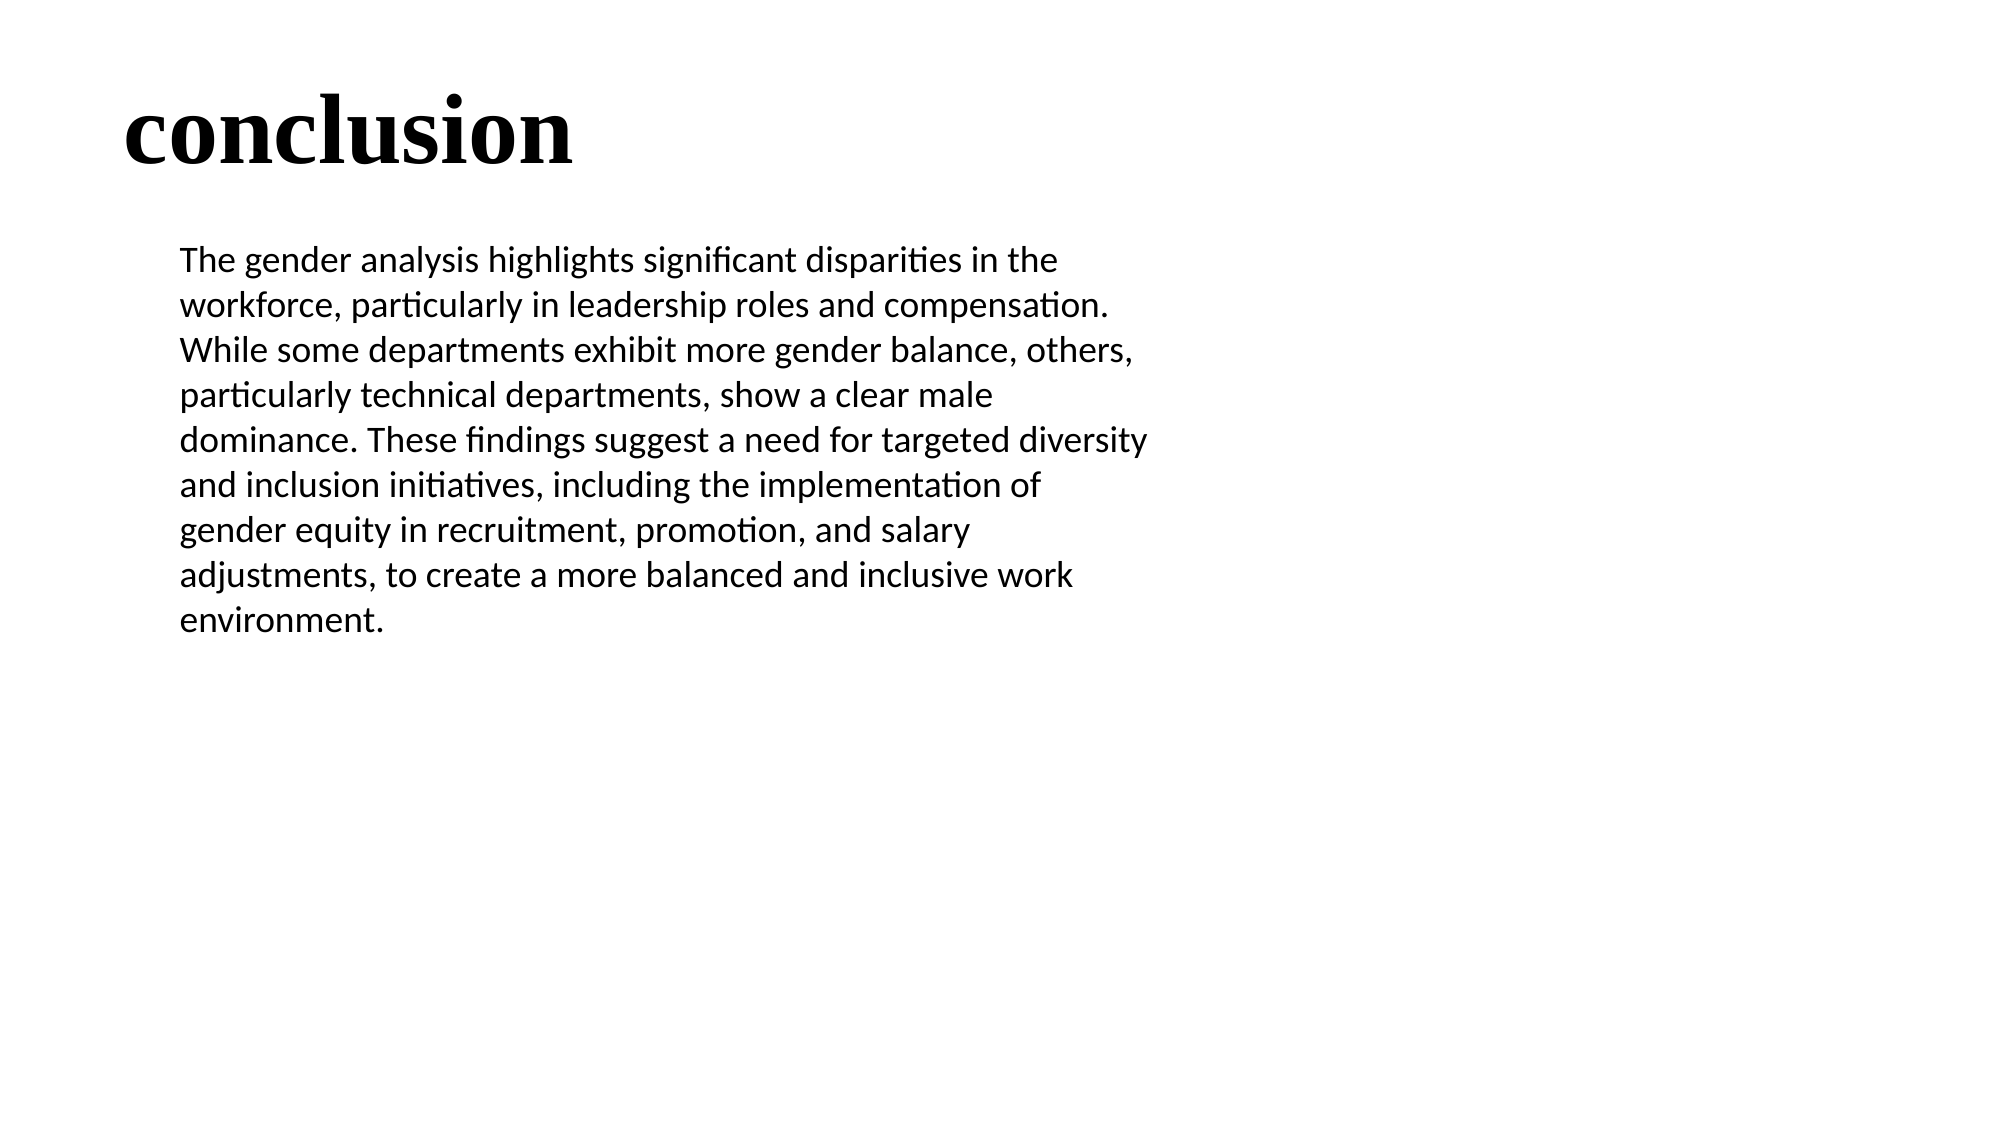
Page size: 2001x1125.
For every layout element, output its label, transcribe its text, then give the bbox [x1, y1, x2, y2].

title conclusion [123, 63, 1877, 188]
text_box The gender analysis highlights significant disparities in the workforce, particularly in leadership roles and compensation. While some departments exhibit more gender balance, others, particularly technical departments, show a clear male dominance. These findings suggest a need for targeted diversity and inclusion initiatives, including the implementation of gender equity in recruitment, promotion, and salary adjustments, to create a more balanced and inclusive work environment. [164, 227, 1166, 652]
